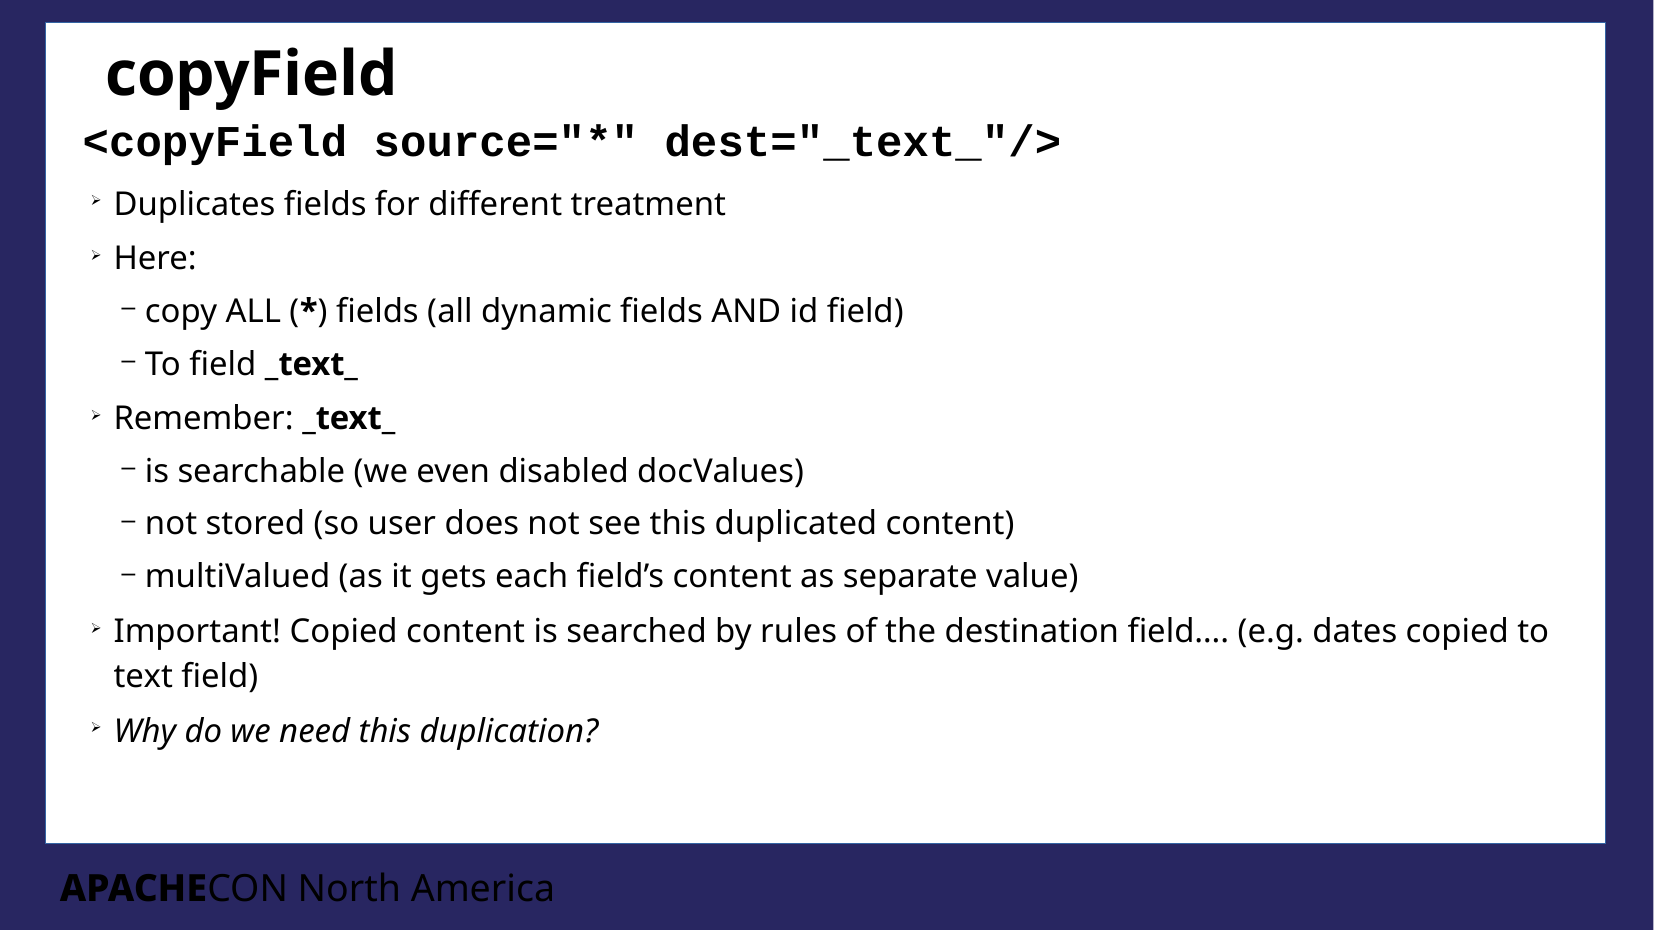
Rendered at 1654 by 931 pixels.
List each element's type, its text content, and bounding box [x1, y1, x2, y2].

list <copyField source="*" dest="_text_"/> Duplicates fields for different treatment Here: copy ALL (*) fields (all dynamic fields AND id field) To field _text_ Remember: _text_ is searchable (we even disabled docValues) not stored (so user does not see this duplicated content) multiValued (as it gets each field’s content as separate value) Important! Copied content is searched by rules of the destination field…. (e.g. dates copied to text field) Why do we need this duplication? [82, 120, 1571, 757]
title copyField [105, 32, 1546, 110]
